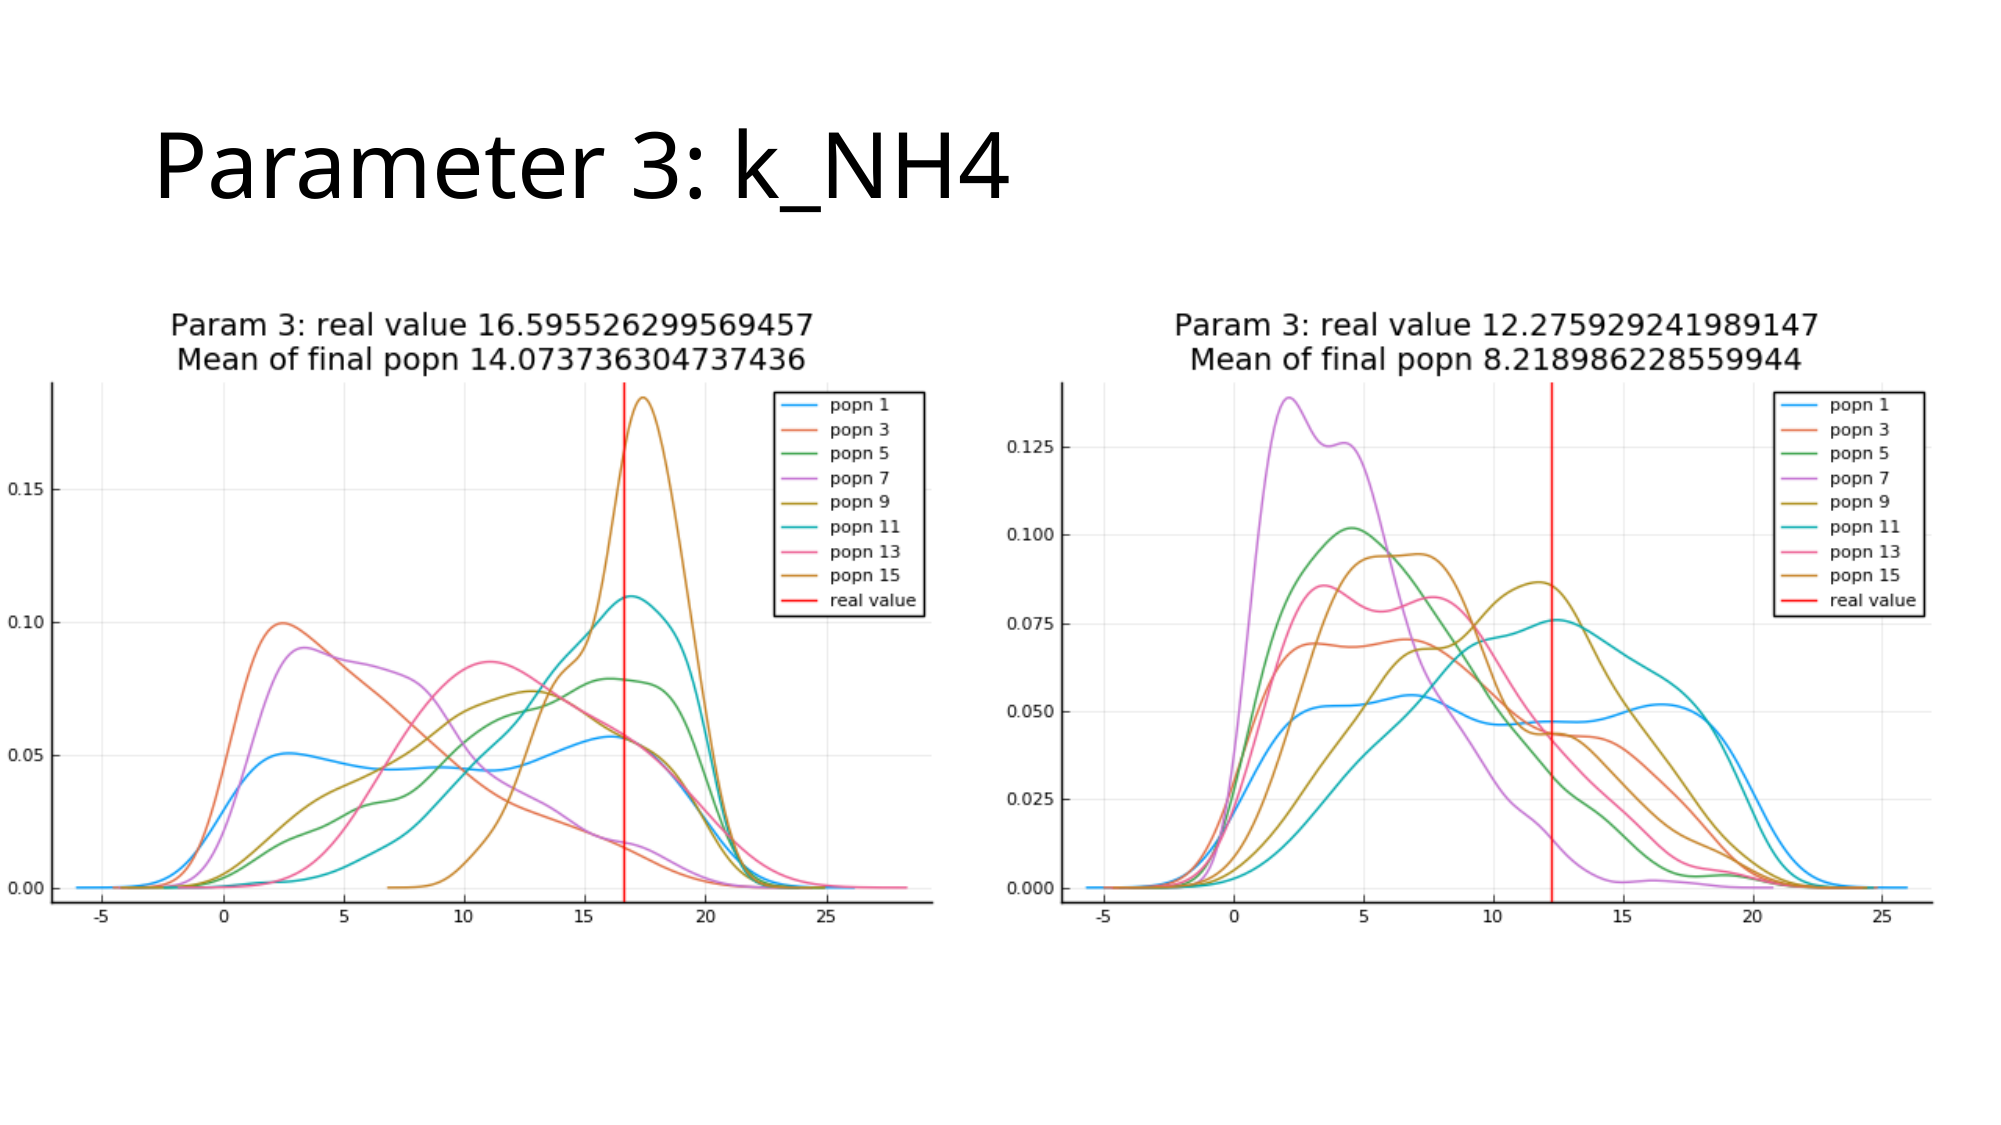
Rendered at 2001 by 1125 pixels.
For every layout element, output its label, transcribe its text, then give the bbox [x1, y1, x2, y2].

picture [999, 306, 1938, 932]
title Parameter 3: k_NH4 [137, 59, 1863, 278]
picture [0, 306, 938, 932]
